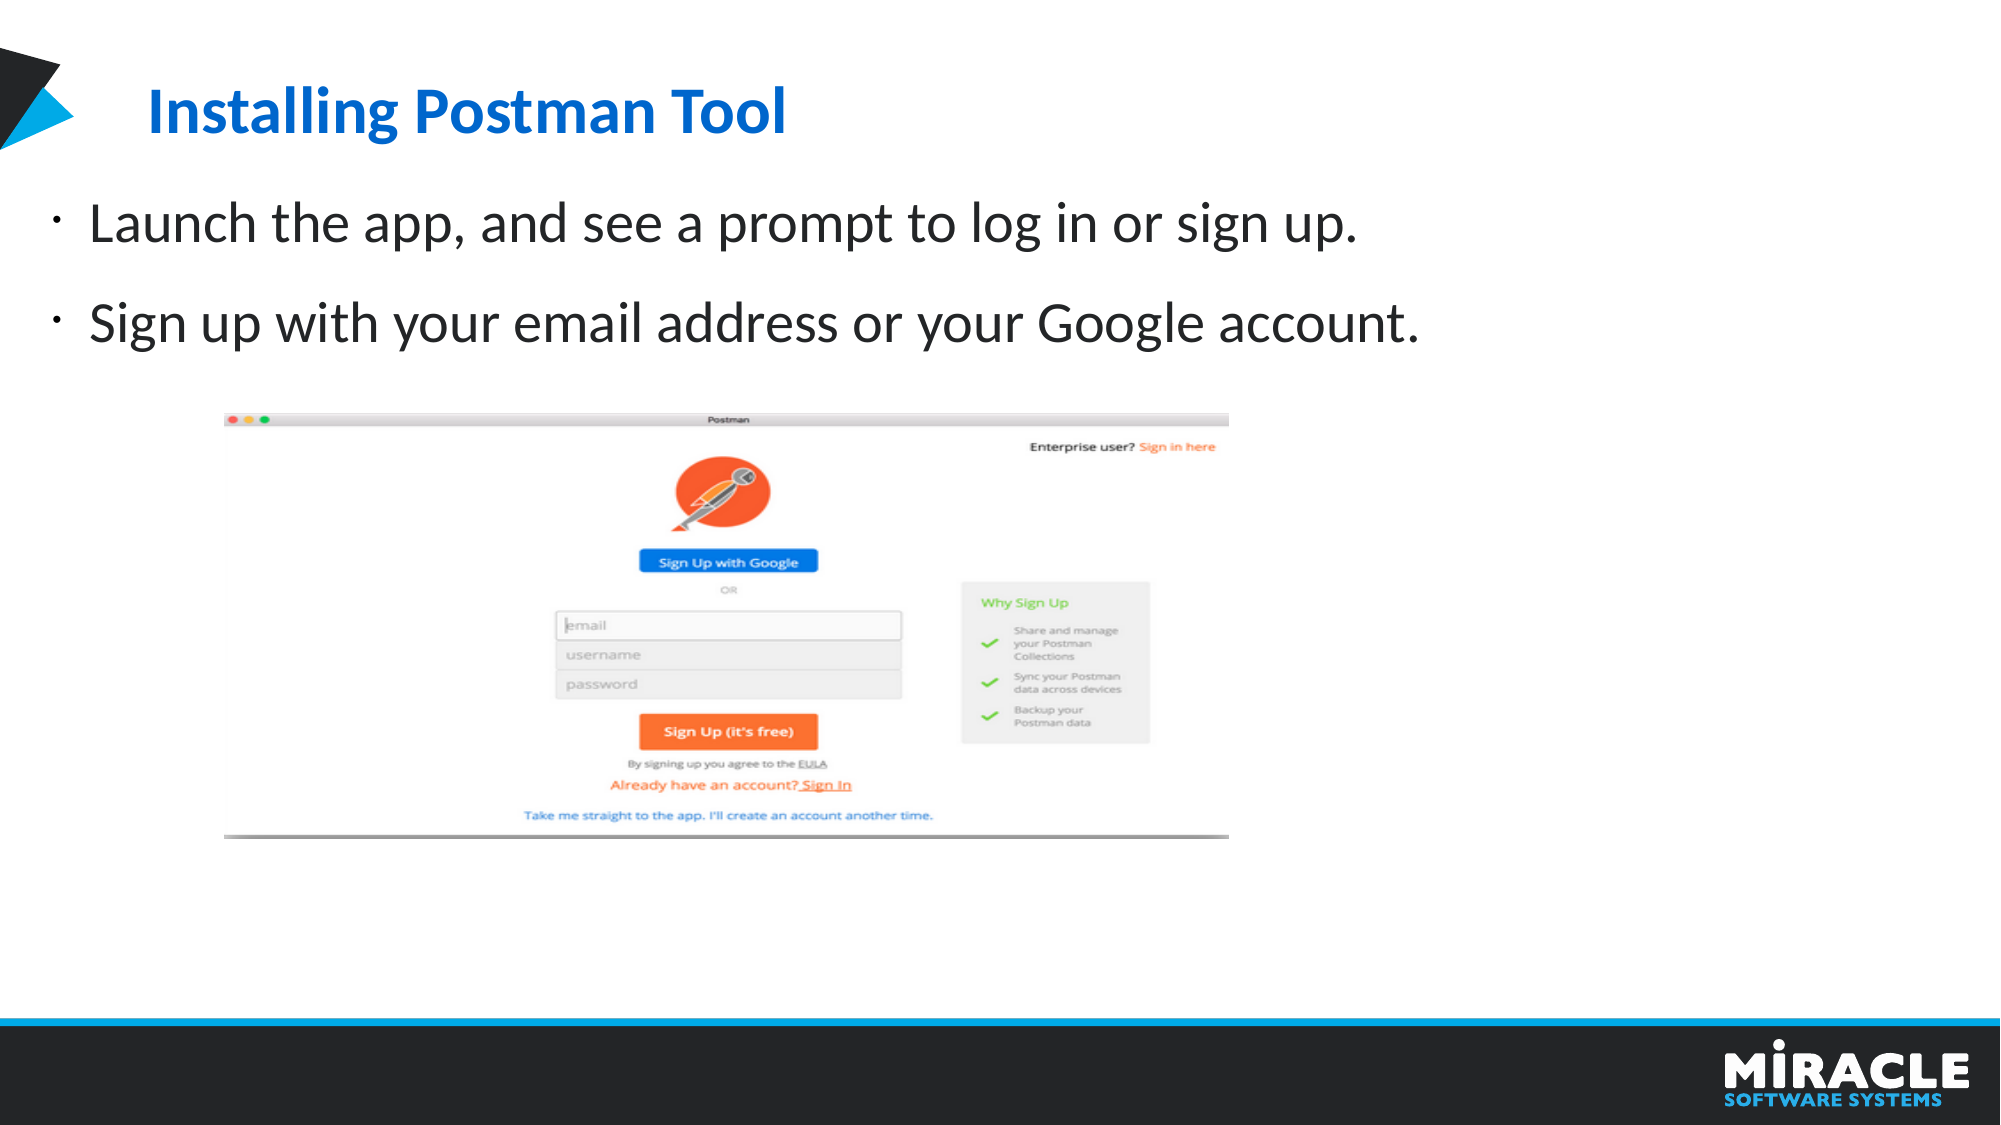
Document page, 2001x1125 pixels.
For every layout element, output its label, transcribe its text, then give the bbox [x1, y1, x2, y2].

list Installing Postman Tool [95, 59, 1913, 201]
picture [224, 413, 1229, 839]
list Launch the app, and see a prompt to log in or sign up. Sign up with your email address or your Google account. [37, 177, 1890, 901]
